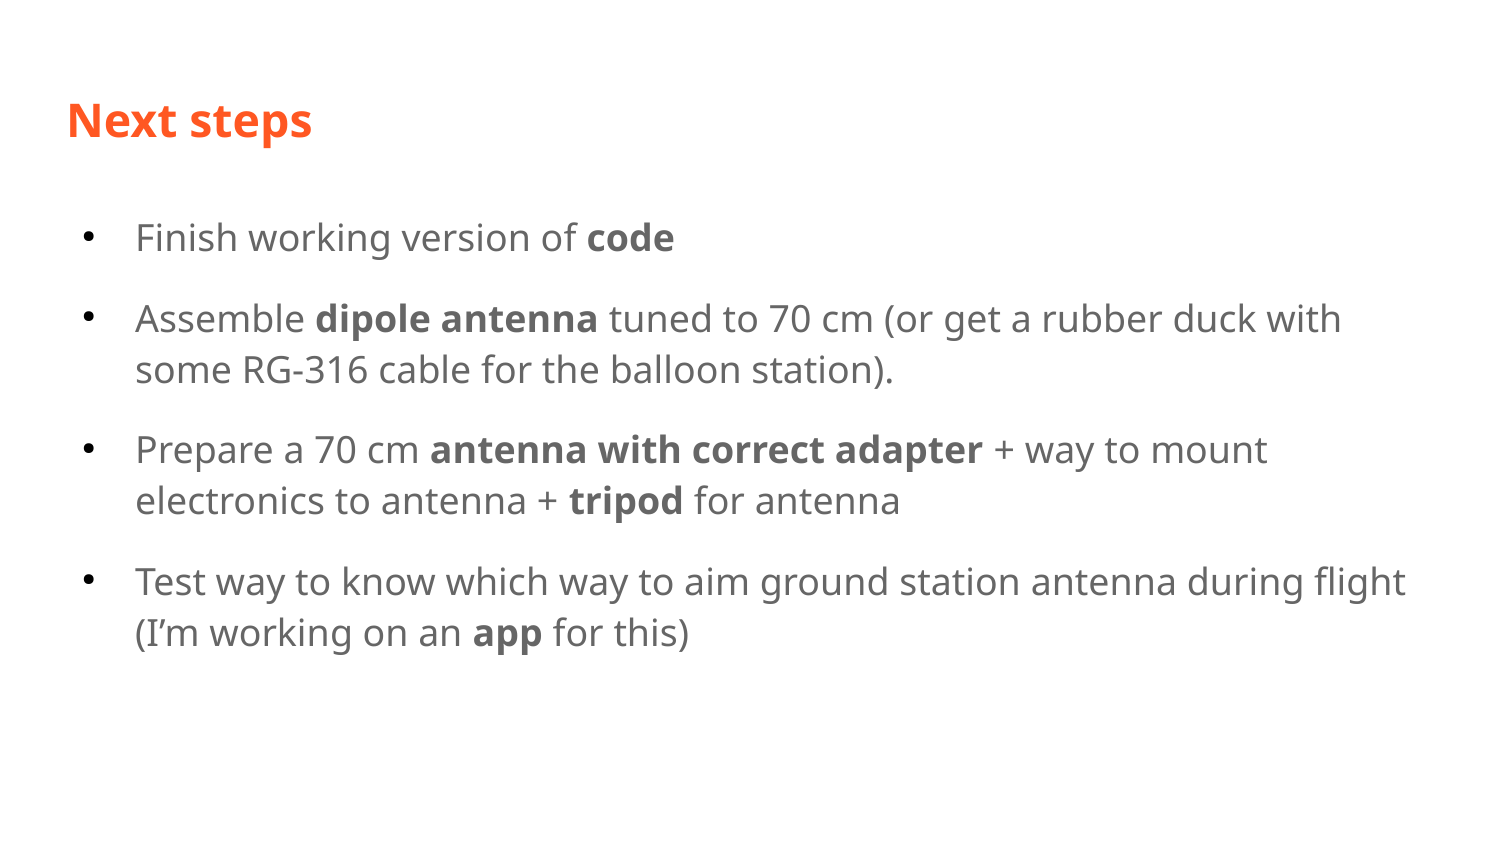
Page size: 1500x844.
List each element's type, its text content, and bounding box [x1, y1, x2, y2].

list Finish working version of code Assemble dipole antenna tuned to 70 cm (or get a rubber duck with some RG-316 cable for the balloon station). Prepare a 70 cm antenna with correct adapter + way to mount electronics to antenna + tripod for antenna Test way to know which way to aim ground station antenna during flight (I’m working on an app for this) [49, 189, 1447, 750]
title Next steps [51, 72, 1449, 167]
